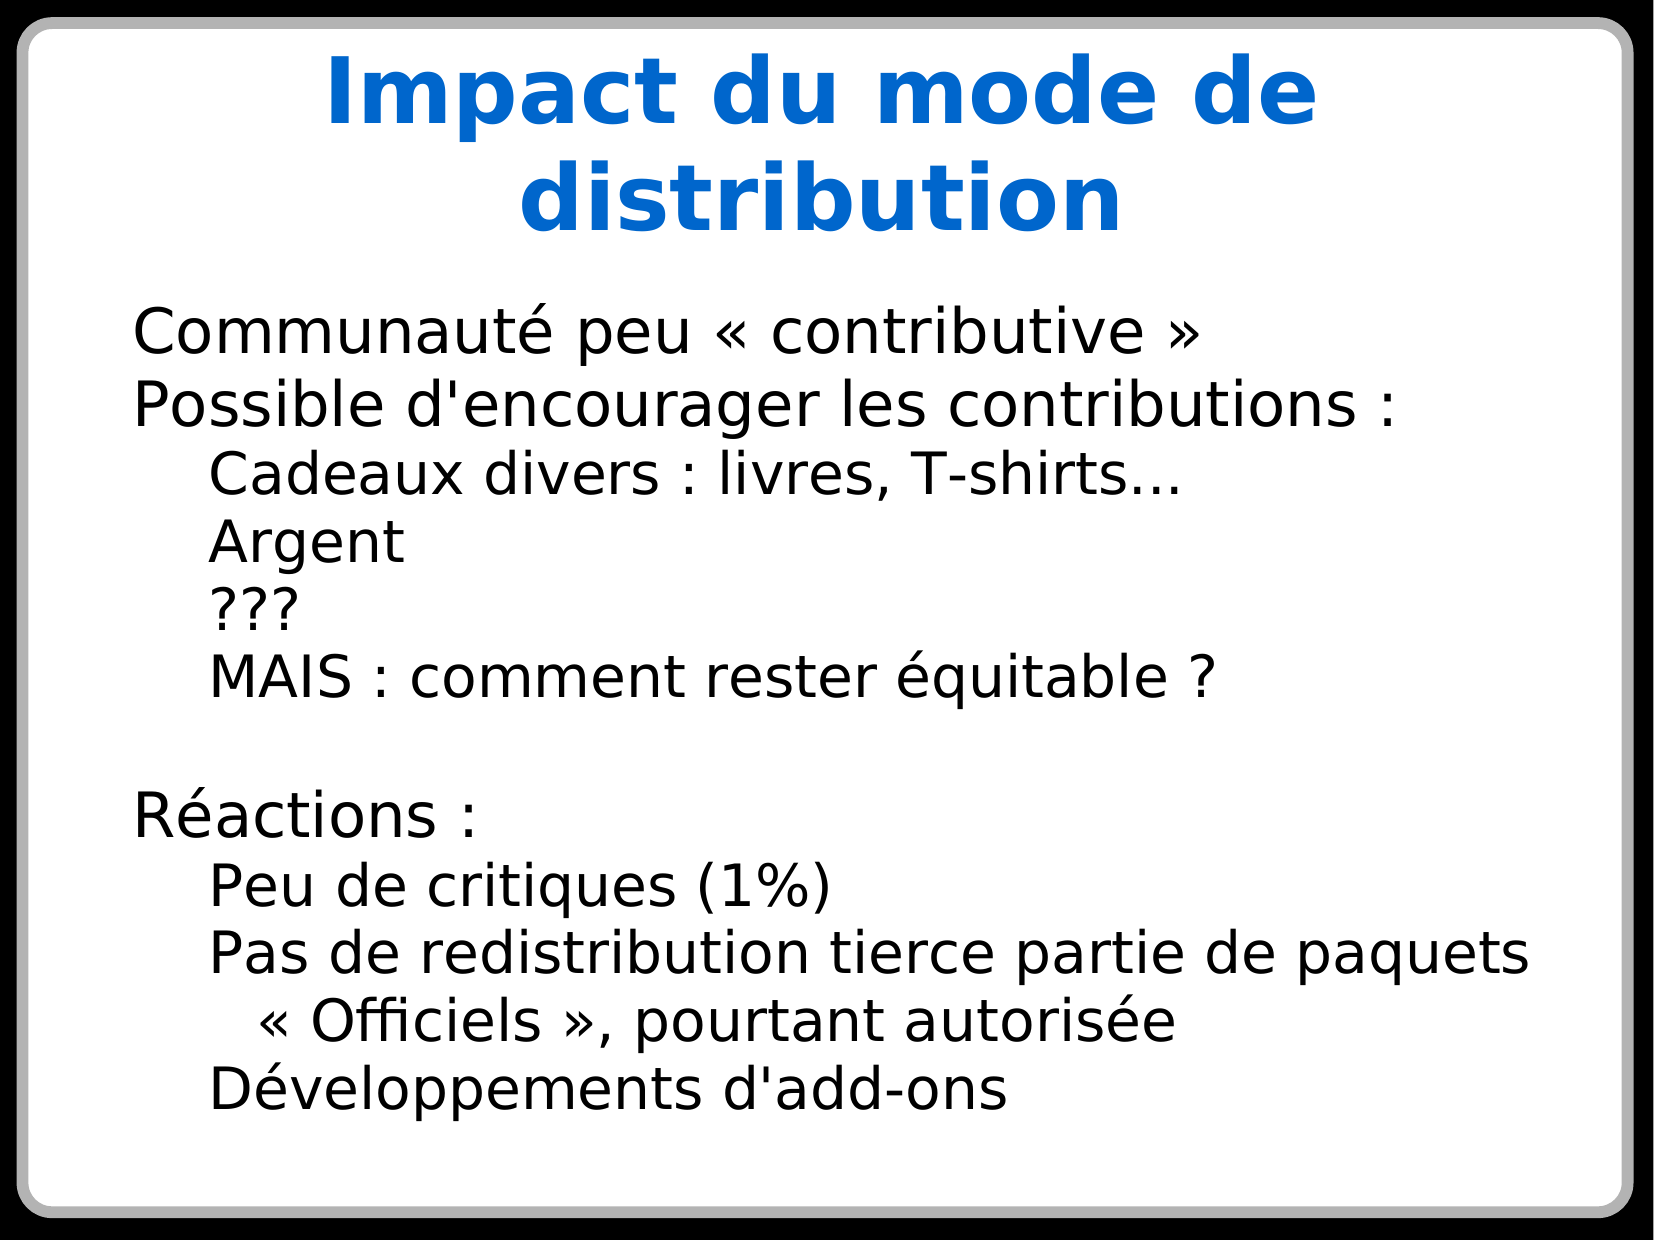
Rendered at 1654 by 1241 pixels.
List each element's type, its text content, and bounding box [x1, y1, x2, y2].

title Impact du mode de distribution [67, 38, 1577, 253]
list Communauté peu « contributive » Possible d'encourager les contributions : Cadeaux divers : livres, T-shirts... Argent ??? MAIS : comment rester équitable ? Réactions : Peu de critiques (1%) Pas de redistribution tierce partie de paquets « Officiels », pourtant autorisée Développements d'add-ons [114, 295, 1536, 1124]
